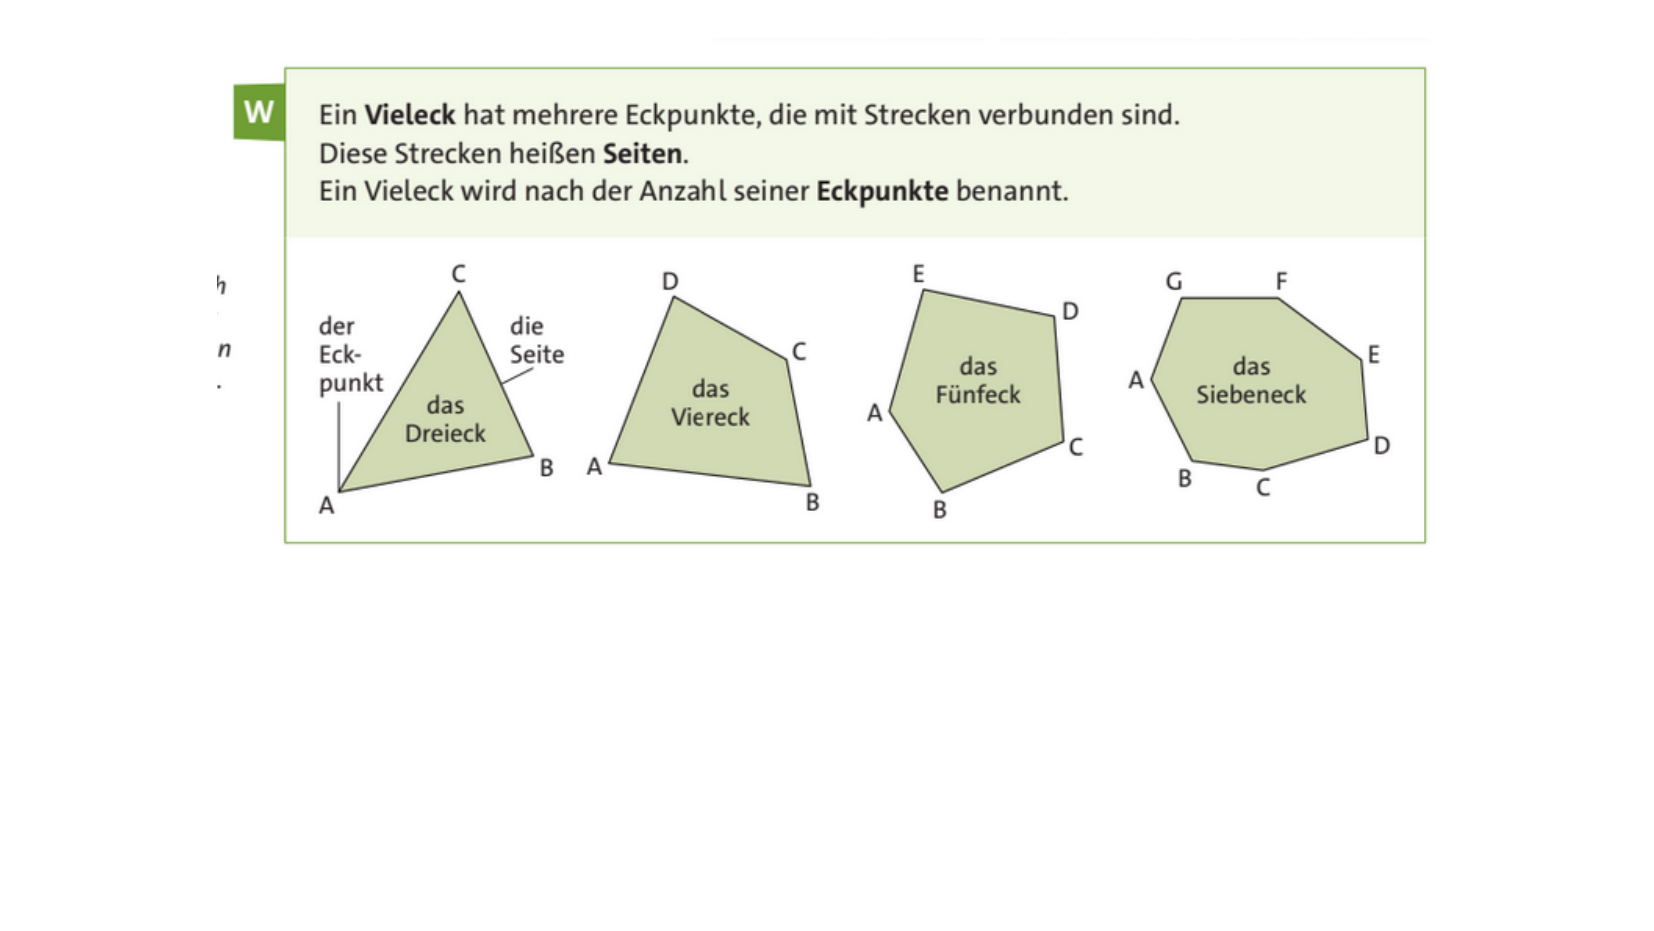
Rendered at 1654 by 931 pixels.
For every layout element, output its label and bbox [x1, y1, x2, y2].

picture [217, 38, 1473, 572]
